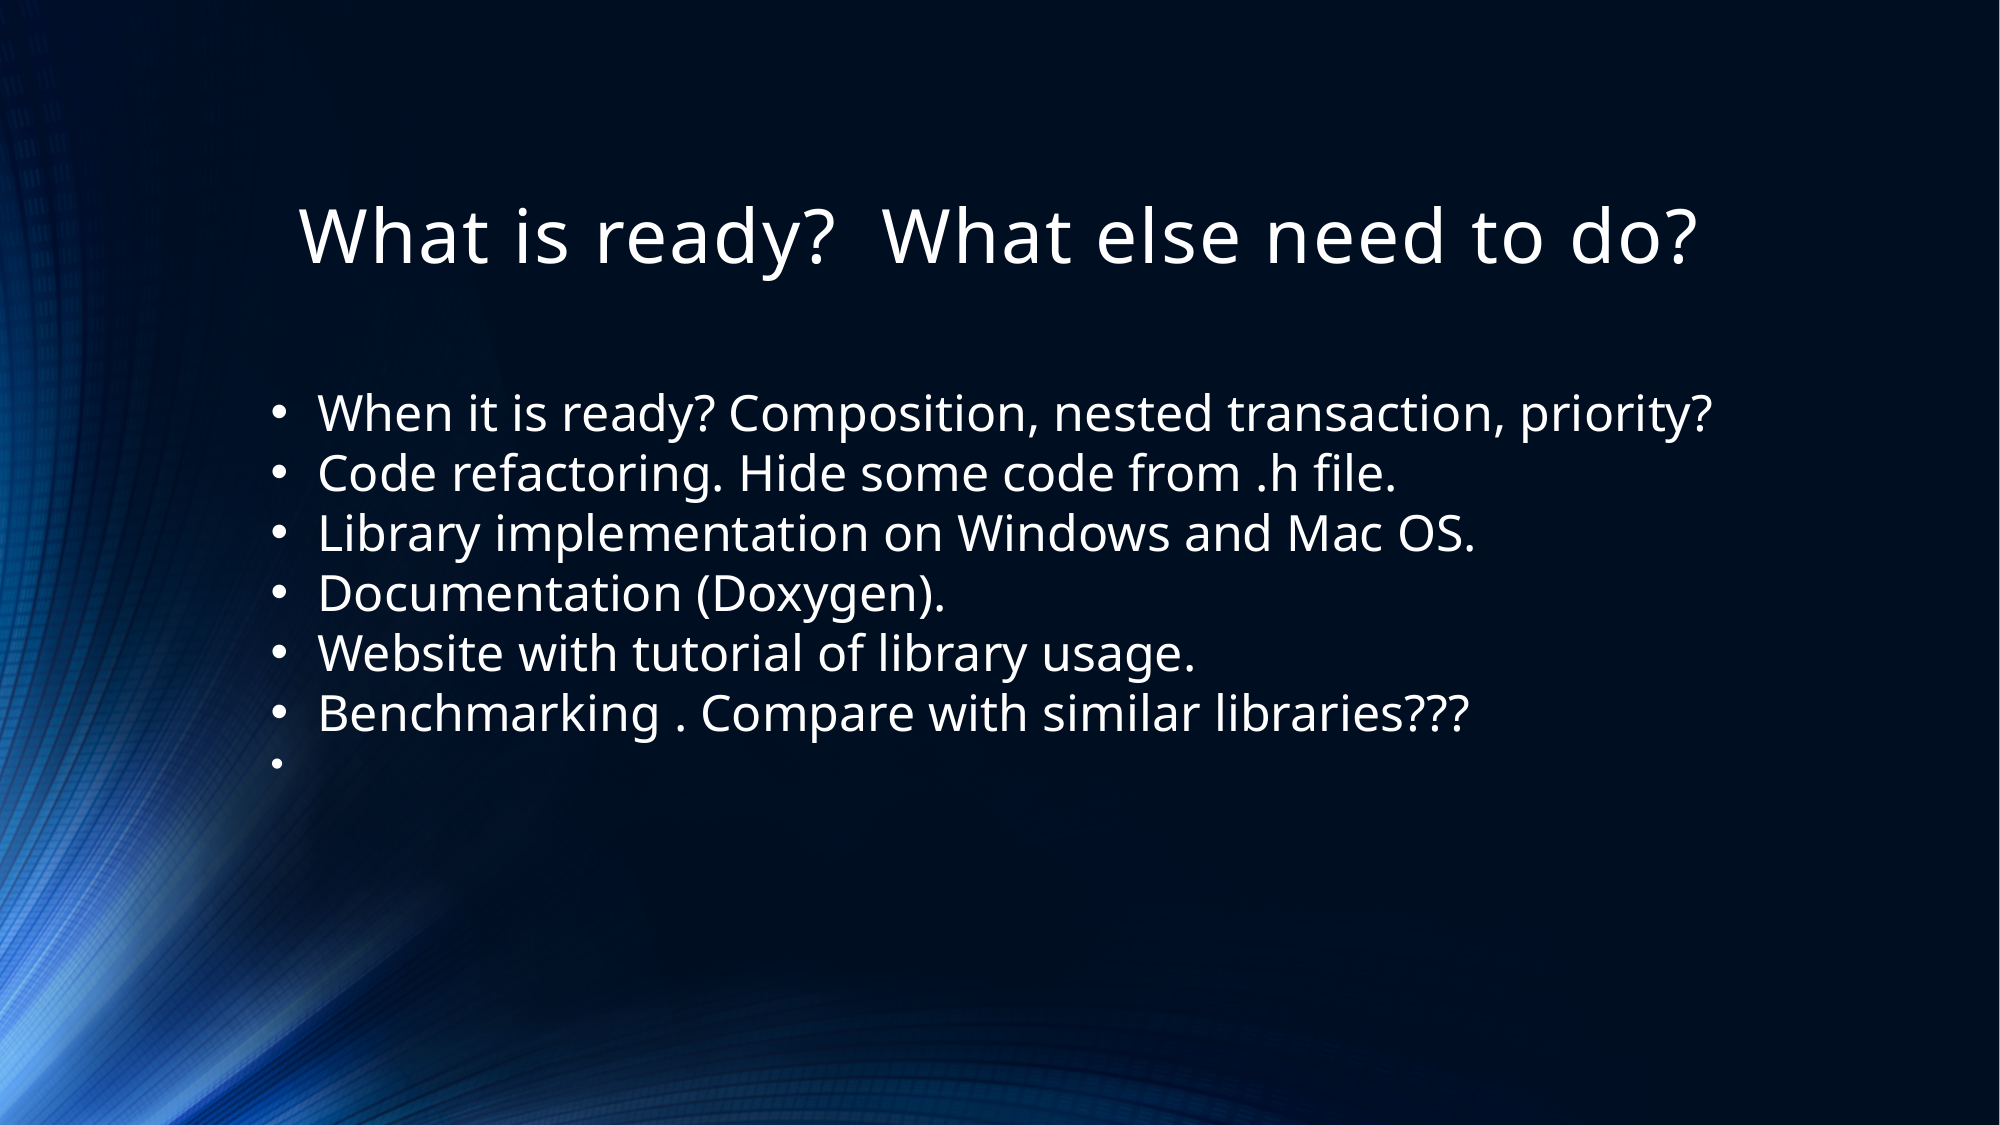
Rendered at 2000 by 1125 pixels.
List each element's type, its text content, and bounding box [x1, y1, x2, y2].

title What is ready? What else need to do? [249, 62, 1750, 288]
text_box When it is ready? Composition, nested transaction, priority? Code refactoring. Hide some code from .h file. Library implementation on Windows and Mac OS. Documentation (Doxygen). Website with tutorial of library usage. Benchmarking . Compare with similar libraries??? [255, 373, 1780, 798]
